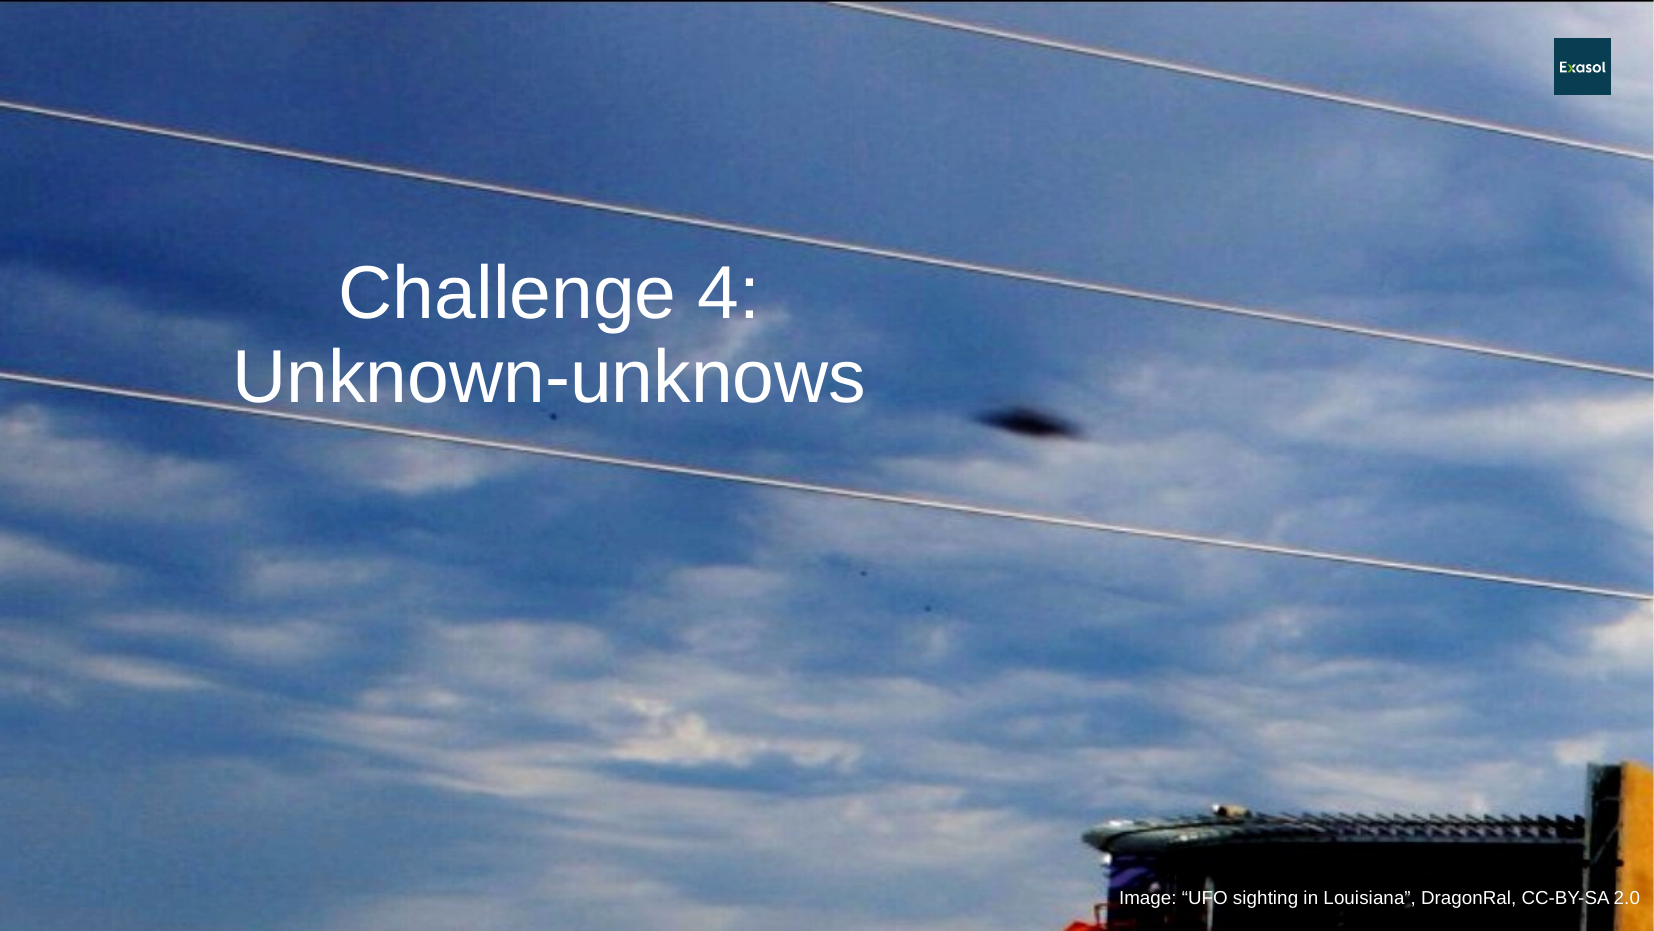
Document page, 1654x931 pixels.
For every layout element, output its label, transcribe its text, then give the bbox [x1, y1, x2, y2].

subtitle Challenge 4: Unknown-unknows [133, 193, 966, 477]
picture [0, 0, 1654, 931]
text_box Image: “UFO sighting in Louisiana”, DragonRal, CC-BY-SA 2.0 [1104, 880, 1654, 931]
